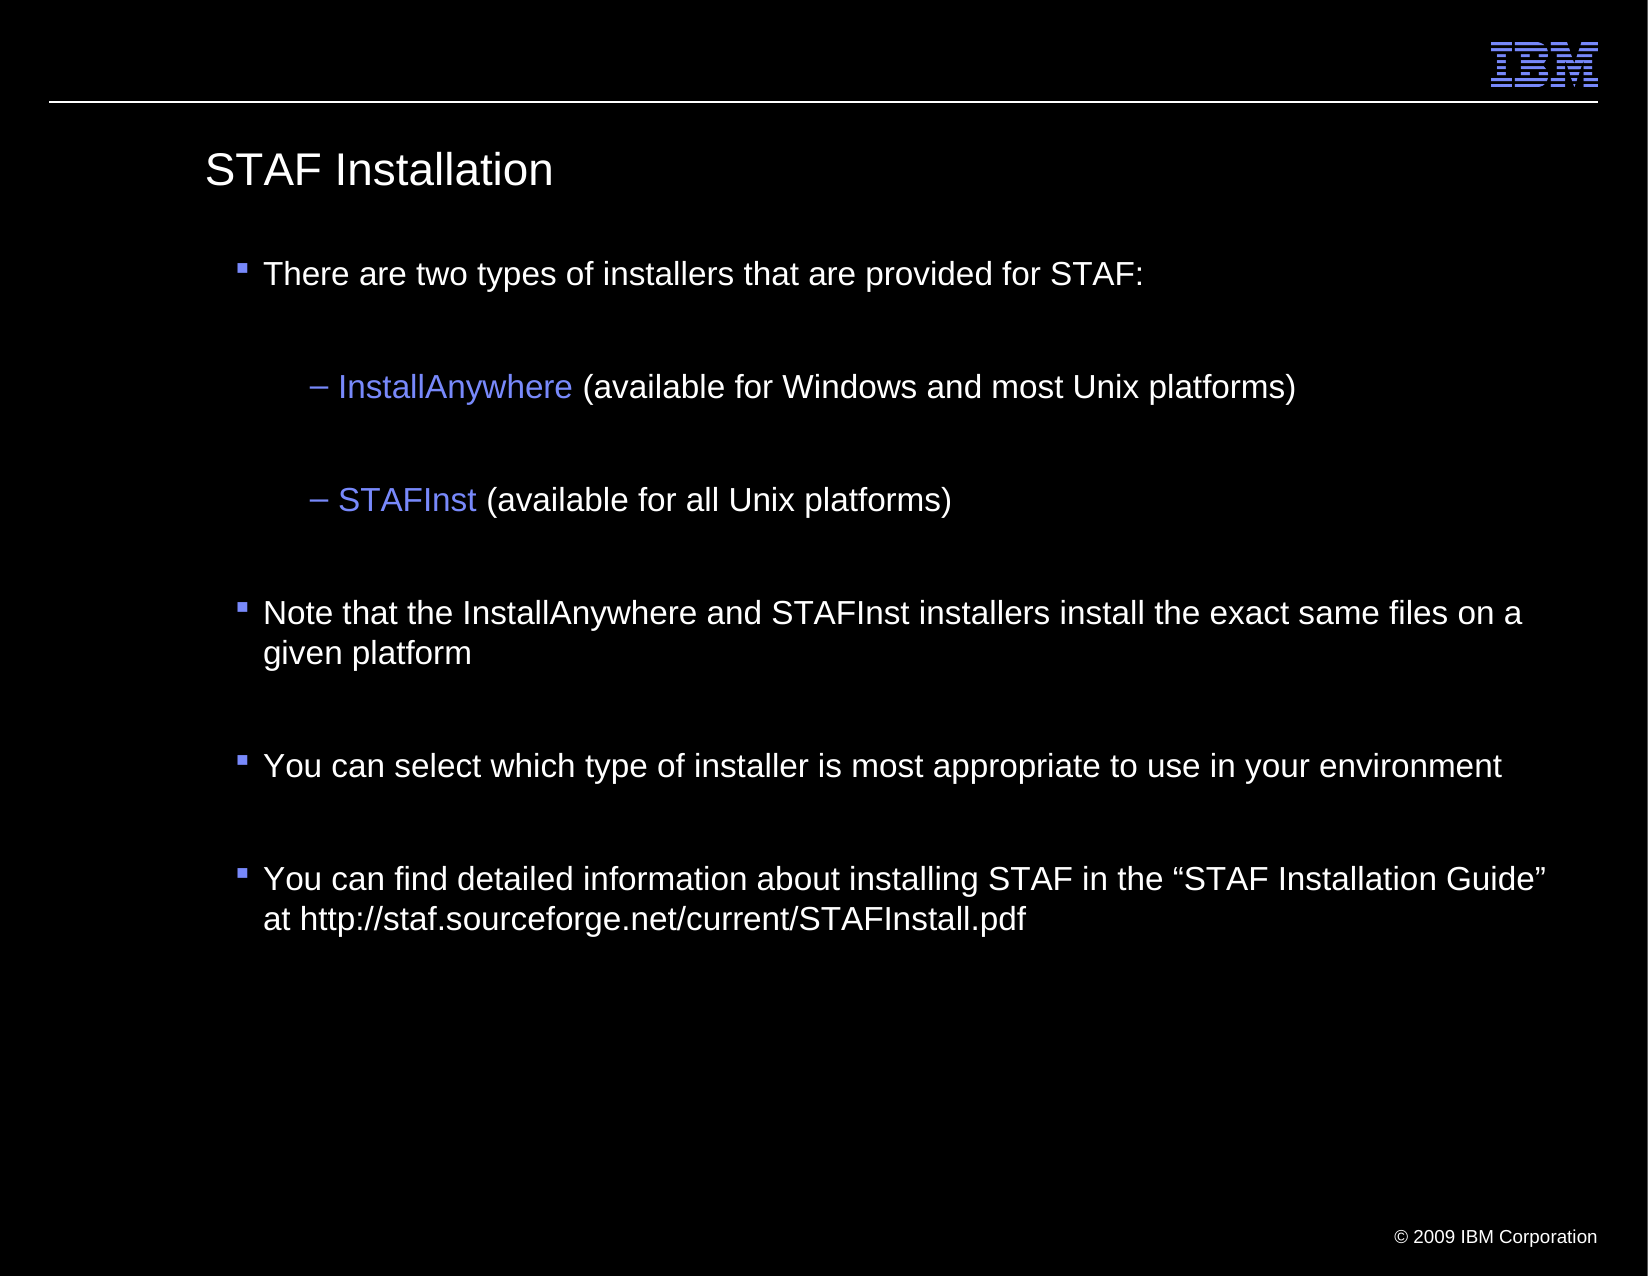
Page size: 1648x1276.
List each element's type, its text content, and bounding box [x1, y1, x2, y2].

title STAF Installation [188, 137, 1648, 231]
picture [1491, 42, 1598, 87]
text_box There are two types of installers that are provided for STAF: InstallAnywhere (available for Windows and most Unix platforms) STAFInst (available for all Unix platforms) Note that the InstallAnywhere and STAFInst installers install the exact same files on a given platform You can select which type of installer is most appropriate to use in your environment You can find detailed information about installing STAF in the “STAF Installation Guide” at http://staf.sourceforge.net/current/STAFInstall.pdf [235, 252, 1584, 984]
